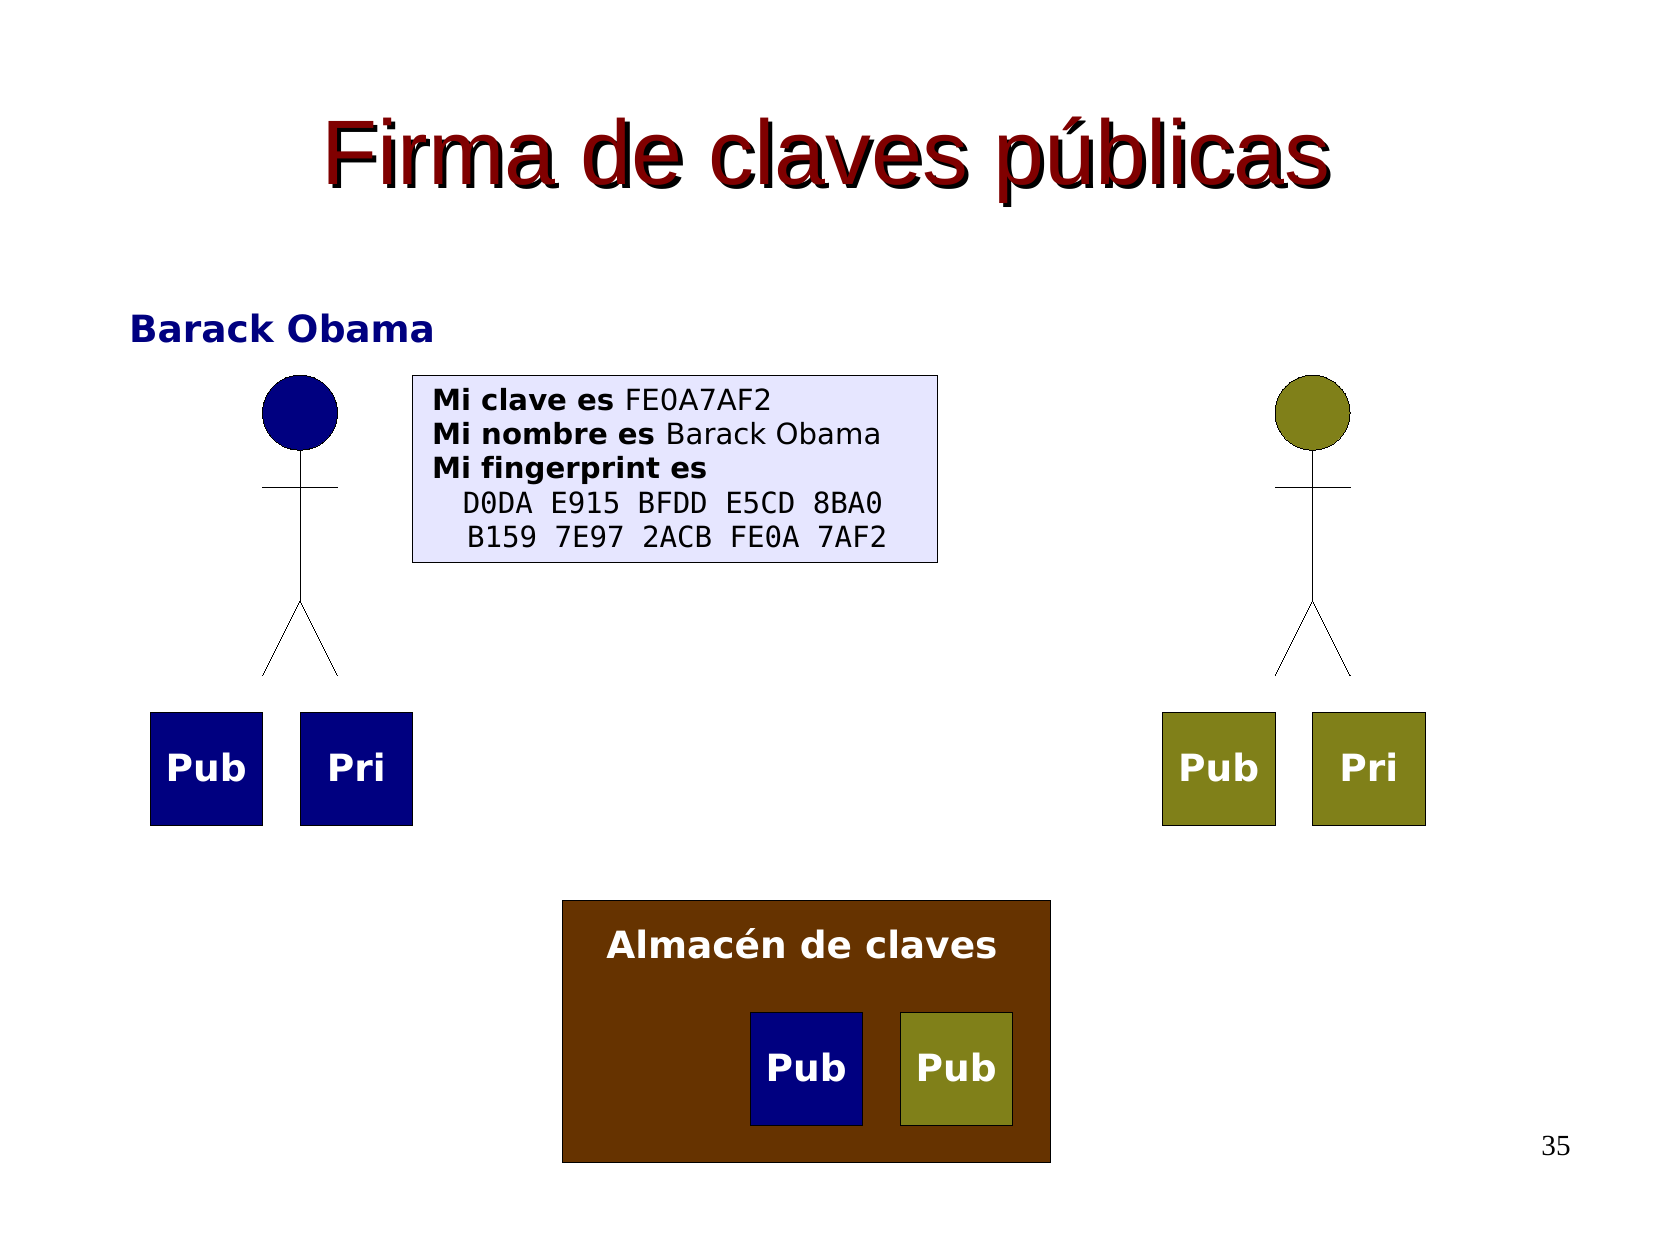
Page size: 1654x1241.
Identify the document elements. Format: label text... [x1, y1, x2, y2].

text_box Mi clave es FE0A7AF2 Mi nombre es Barack Obama Mi fingerprint es D0DA E915 BFDD E5CD 8BA0 B159 7E97 2ACB FE0A 7AF2 [412, 375, 938, 563]
text_box Barack Obama [114, 300, 451, 359]
text_box [1275, 375, 1351, 451]
text_box Pri [1312, 712, 1426, 826]
text_box Almacén de claves [591, 916, 1013, 976]
title Firma de claves públicas [82, 49, 1571, 257]
text_box Pub [150, 712, 263, 826]
text_box [562, 900, 1051, 1163]
text_box Pri [300, 712, 413, 826]
text_box Pub [1162, 712, 1276, 826]
text_box Pub [750, 1012, 863, 1126]
text_box [262, 375, 338, 451]
text_box Pub [900, 1012, 1013, 1126]
